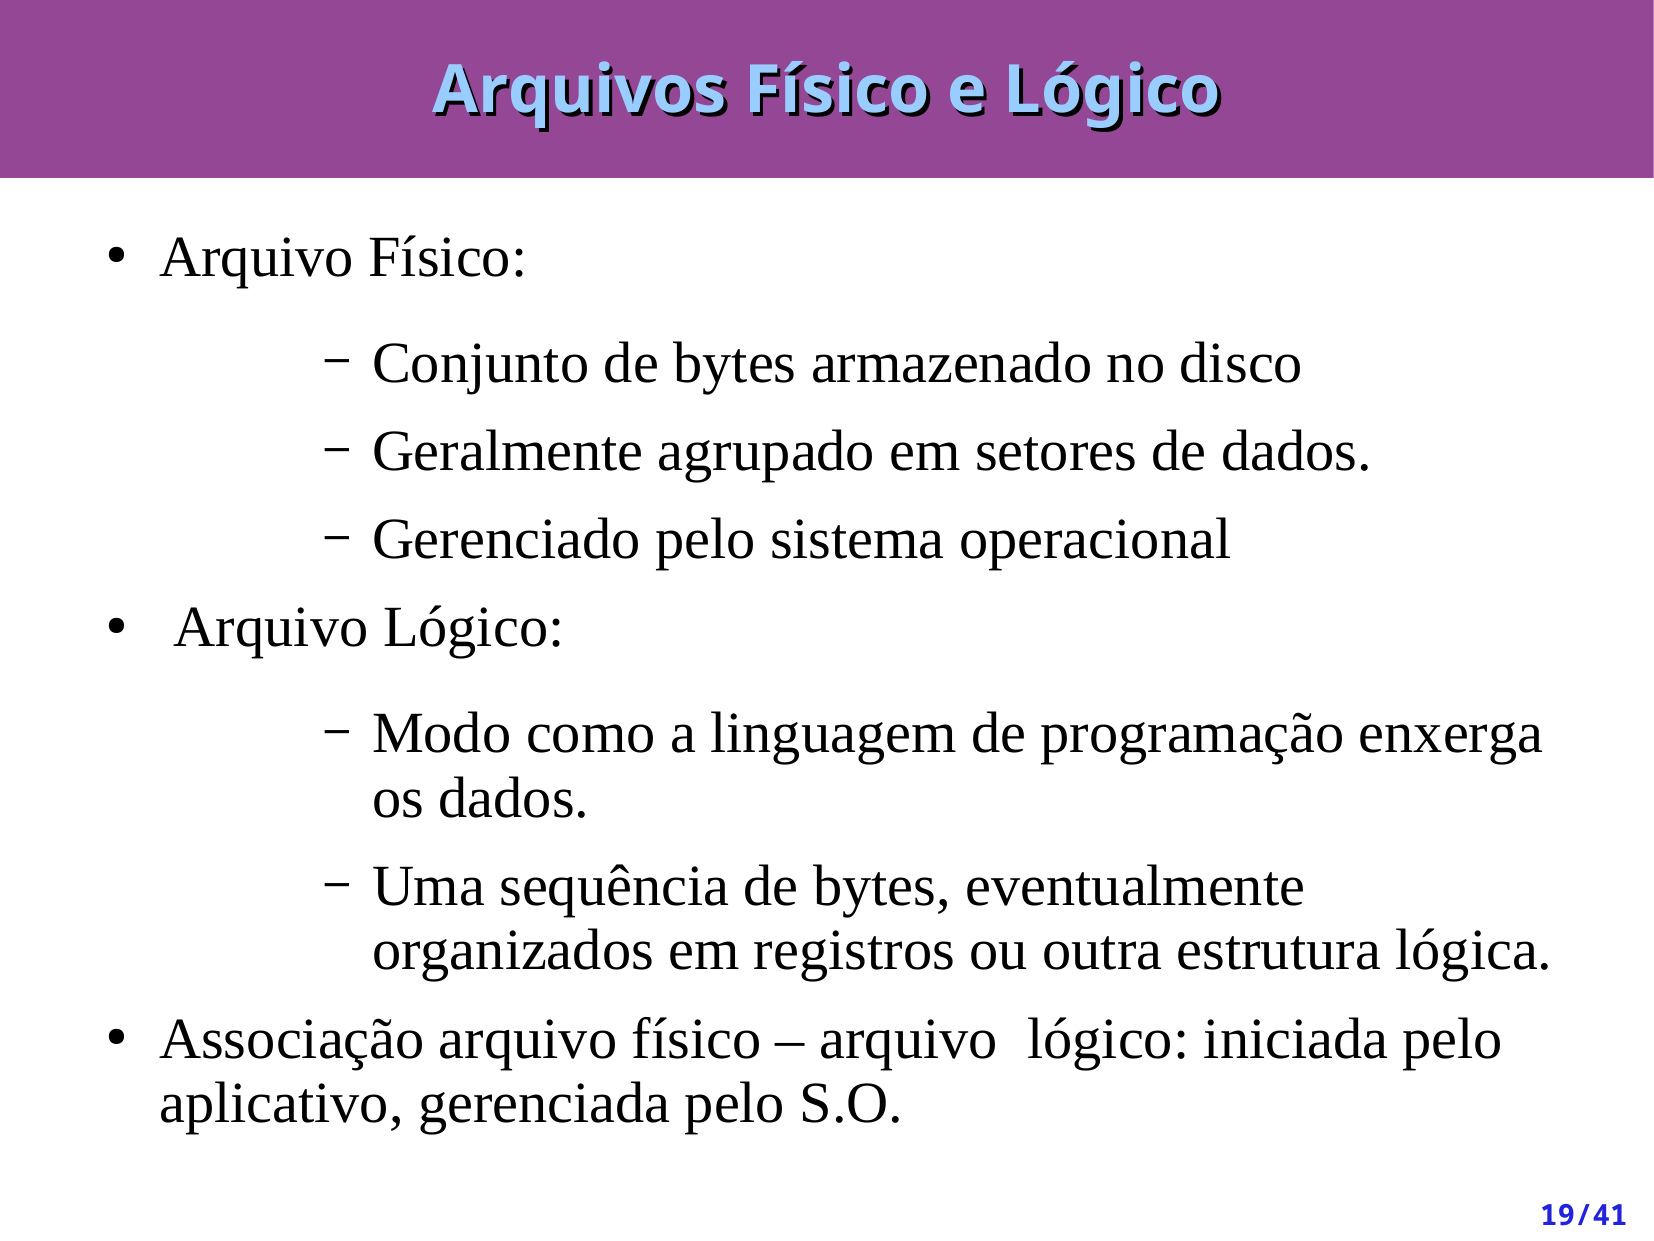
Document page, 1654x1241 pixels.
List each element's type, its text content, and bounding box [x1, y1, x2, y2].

title Arquivos Físico e Lógico [82, 0, 1571, 176]
list Arquivo Físico: Conjunto de bytes armazenado no disco Geralmente agrupado em setores de dados. Gerenciado pelo sistema operacional Arquivo Lógico: Modo como a linguagem de programação enxerga os dados. Uma sequência de bytes, eventualmente organizados em registros ou outra estrutura lógica. Associação arquivo físico – arquivo lógico: iniciada pelo aplicativo, gerenciada pelo S.O. [88, 224, 1577, 1138]
